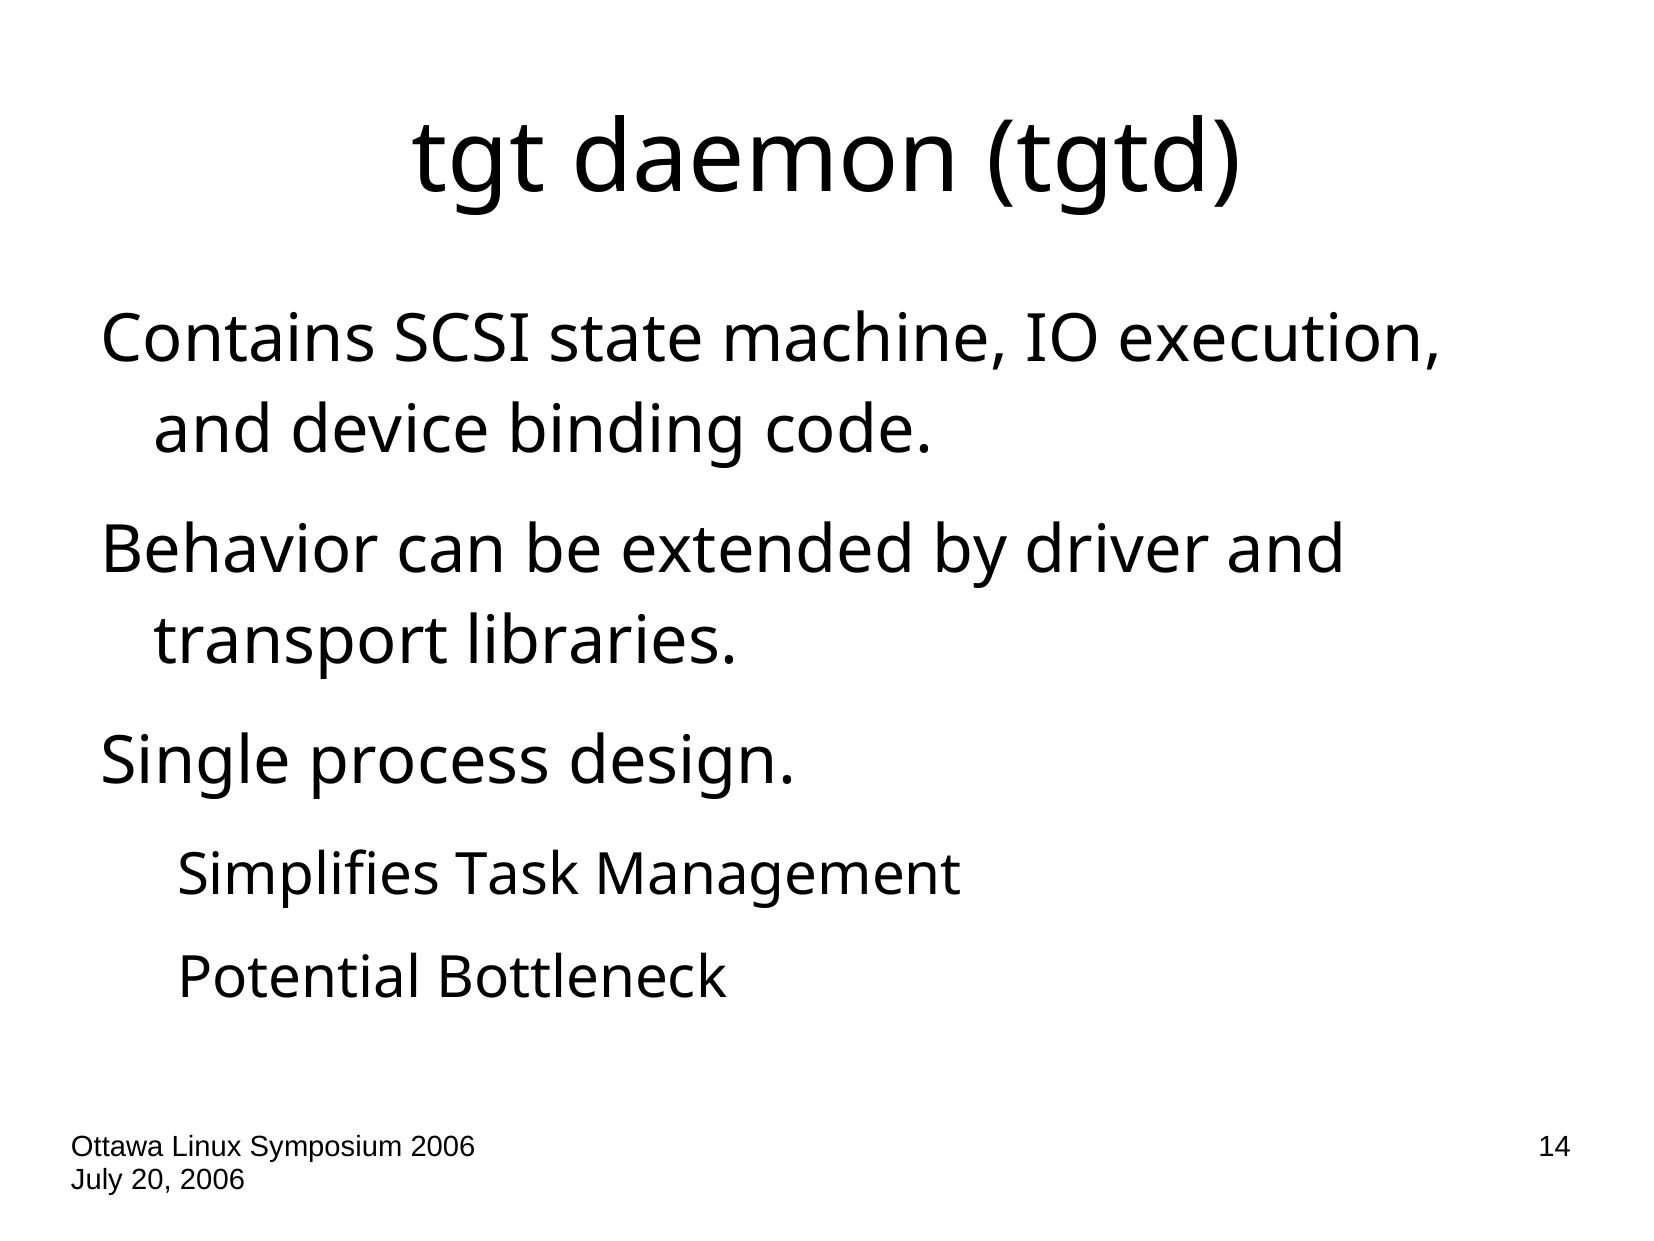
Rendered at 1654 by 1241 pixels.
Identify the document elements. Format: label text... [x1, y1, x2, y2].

title tgt daemon (tgtd) [82, 49, 1571, 257]
list Contains SCSI state machine, IO execution, and device binding code. Behavior can be extended by driver and transport libraries. Single process design. Simplifies Task Management Potential Bottleneck [82, 290, 1571, 1109]
